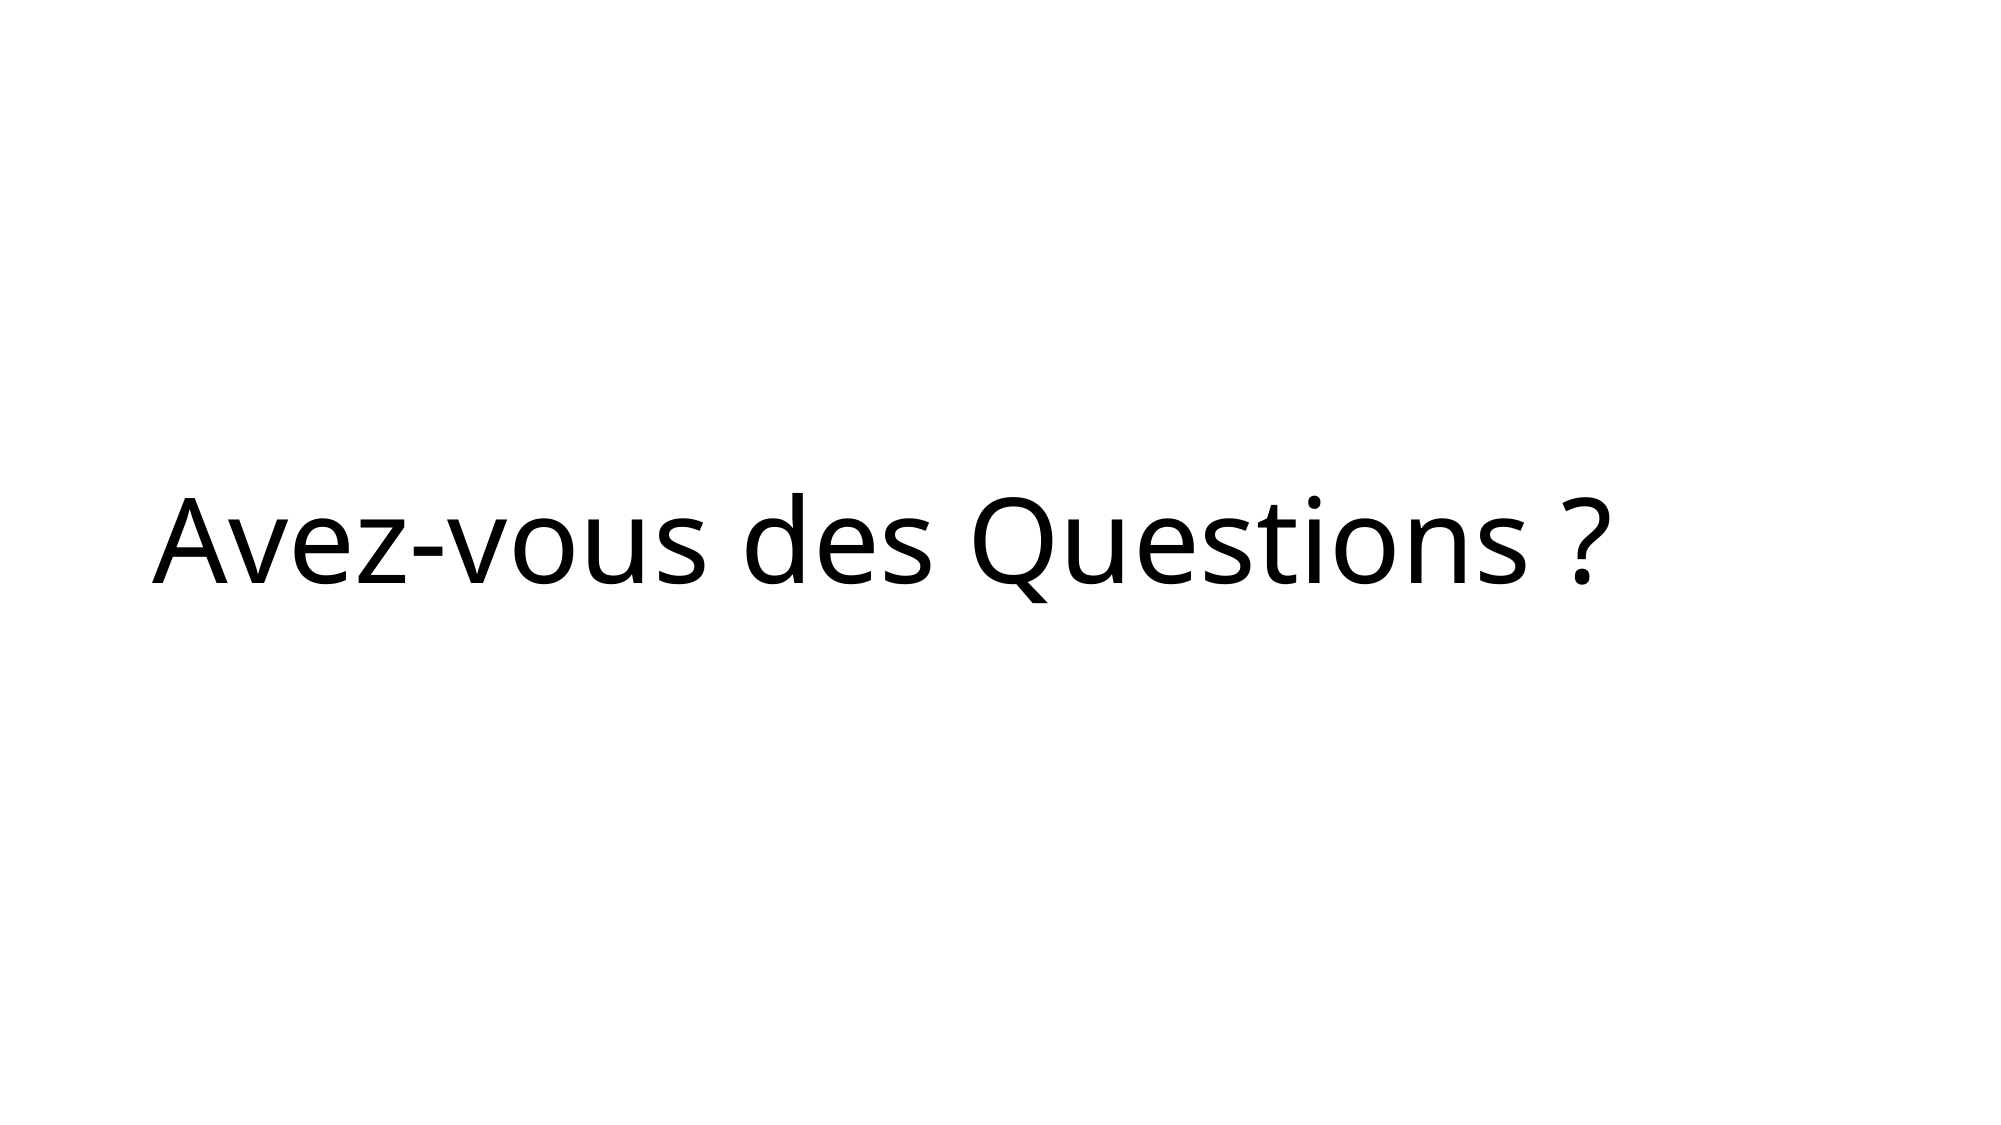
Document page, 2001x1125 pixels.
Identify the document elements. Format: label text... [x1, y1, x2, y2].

title Avez-vous des Questions ? [137, 436, 1863, 655]
